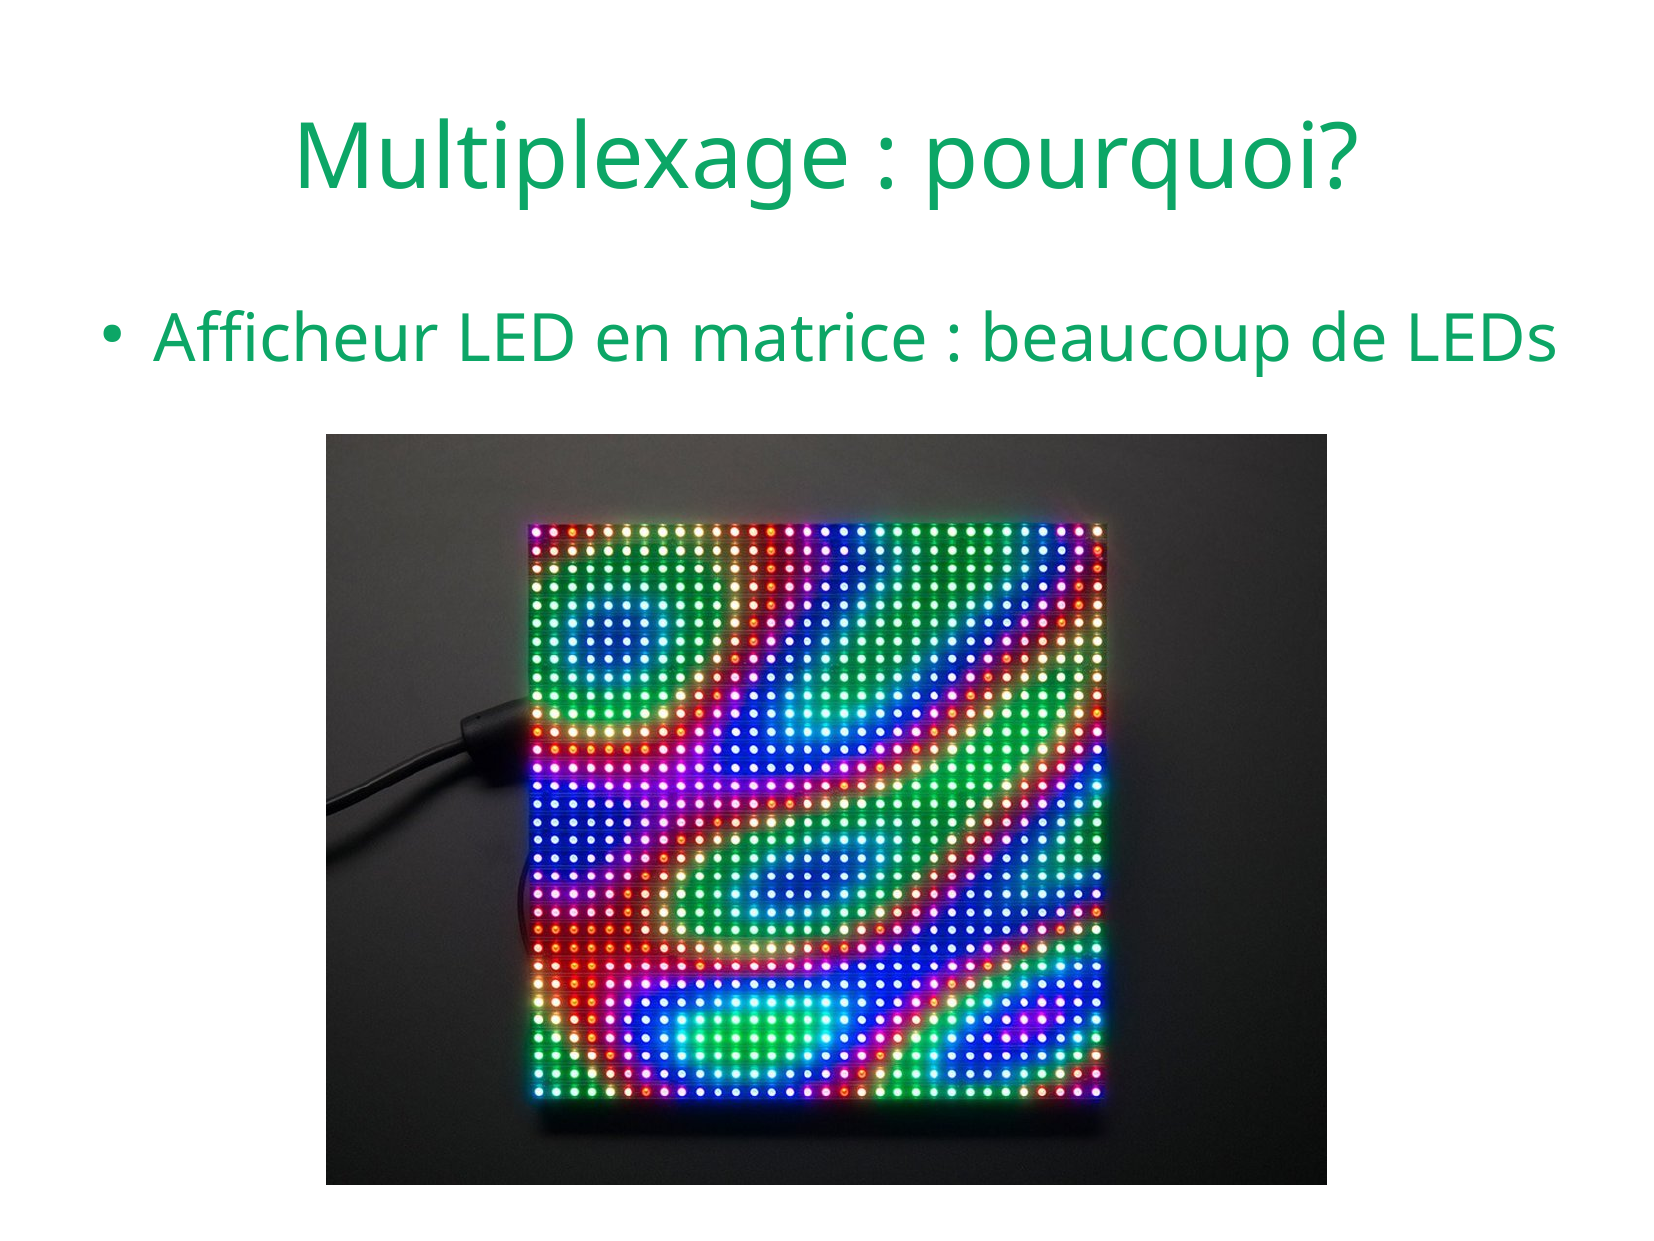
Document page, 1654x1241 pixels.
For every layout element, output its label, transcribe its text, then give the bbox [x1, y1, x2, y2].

picture [326, 434, 1327, 1185]
title Multiplexage : pourquoi? [82, 49, 1571, 257]
list Afficheur LED en matrice : beaucoup de LEDs [82, 290, 1571, 1010]
